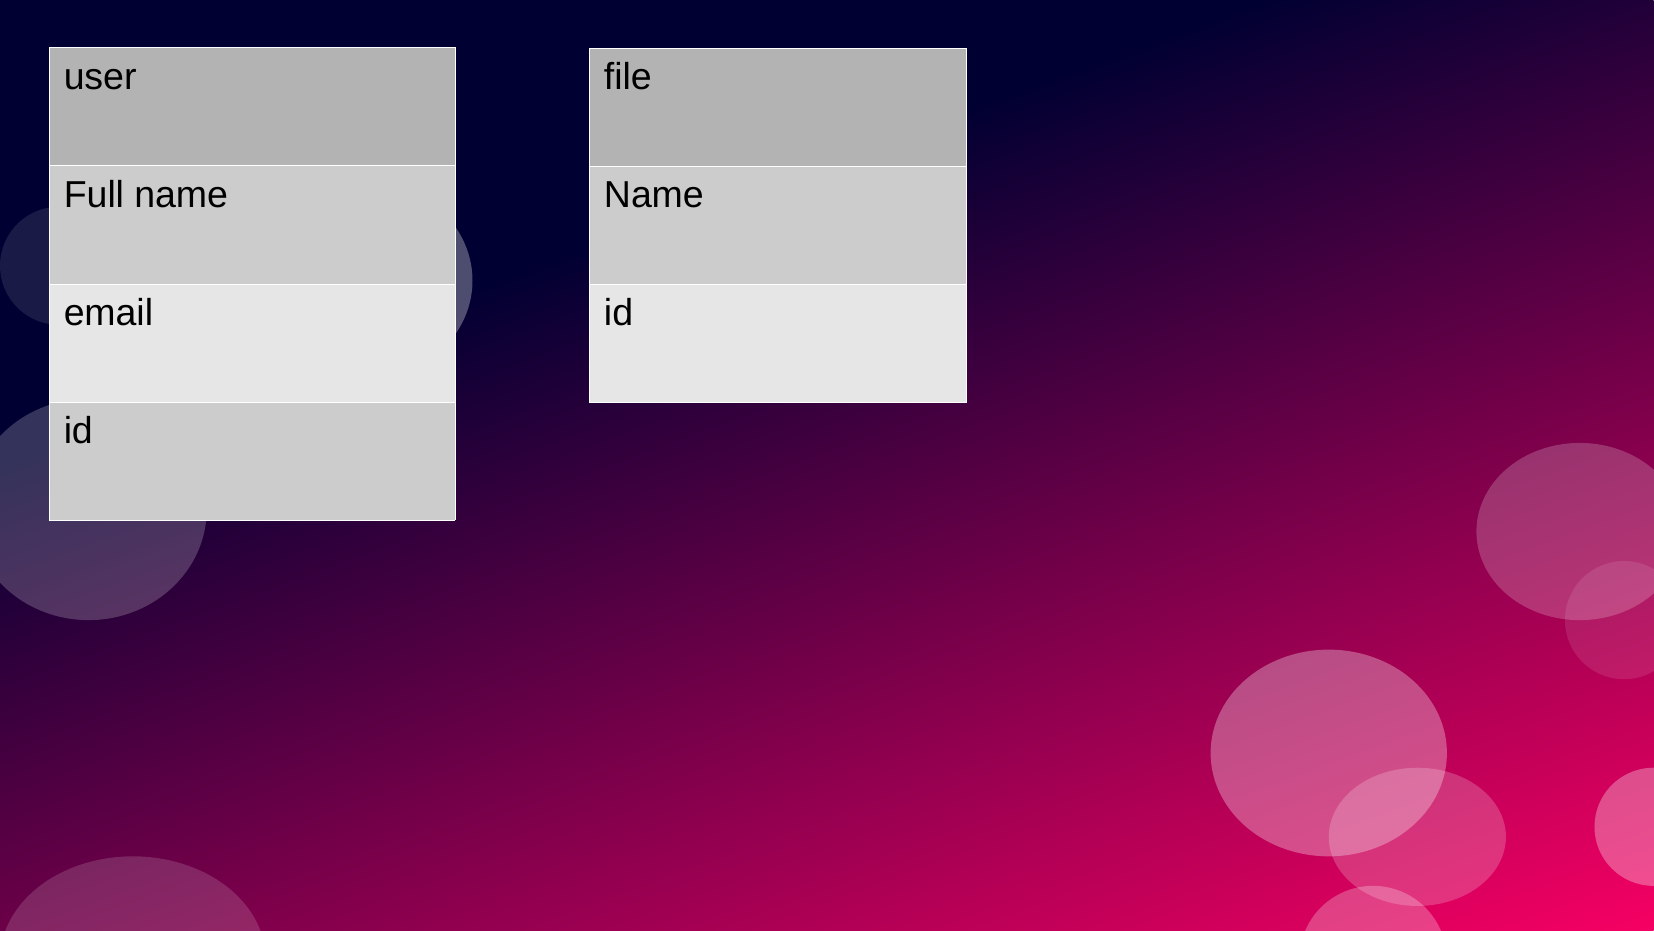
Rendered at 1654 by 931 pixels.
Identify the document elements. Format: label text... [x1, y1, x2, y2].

table_cell id [590, 285, 966, 402]
table_header user [50, 48, 455, 165]
table_cell email [50, 285, 455, 402]
table_cell Full name [50, 166, 455, 284]
table_header file [590, 49, 966, 166]
table_cell Name [590, 167, 966, 284]
table_cell id [50, 403, 455, 520]
